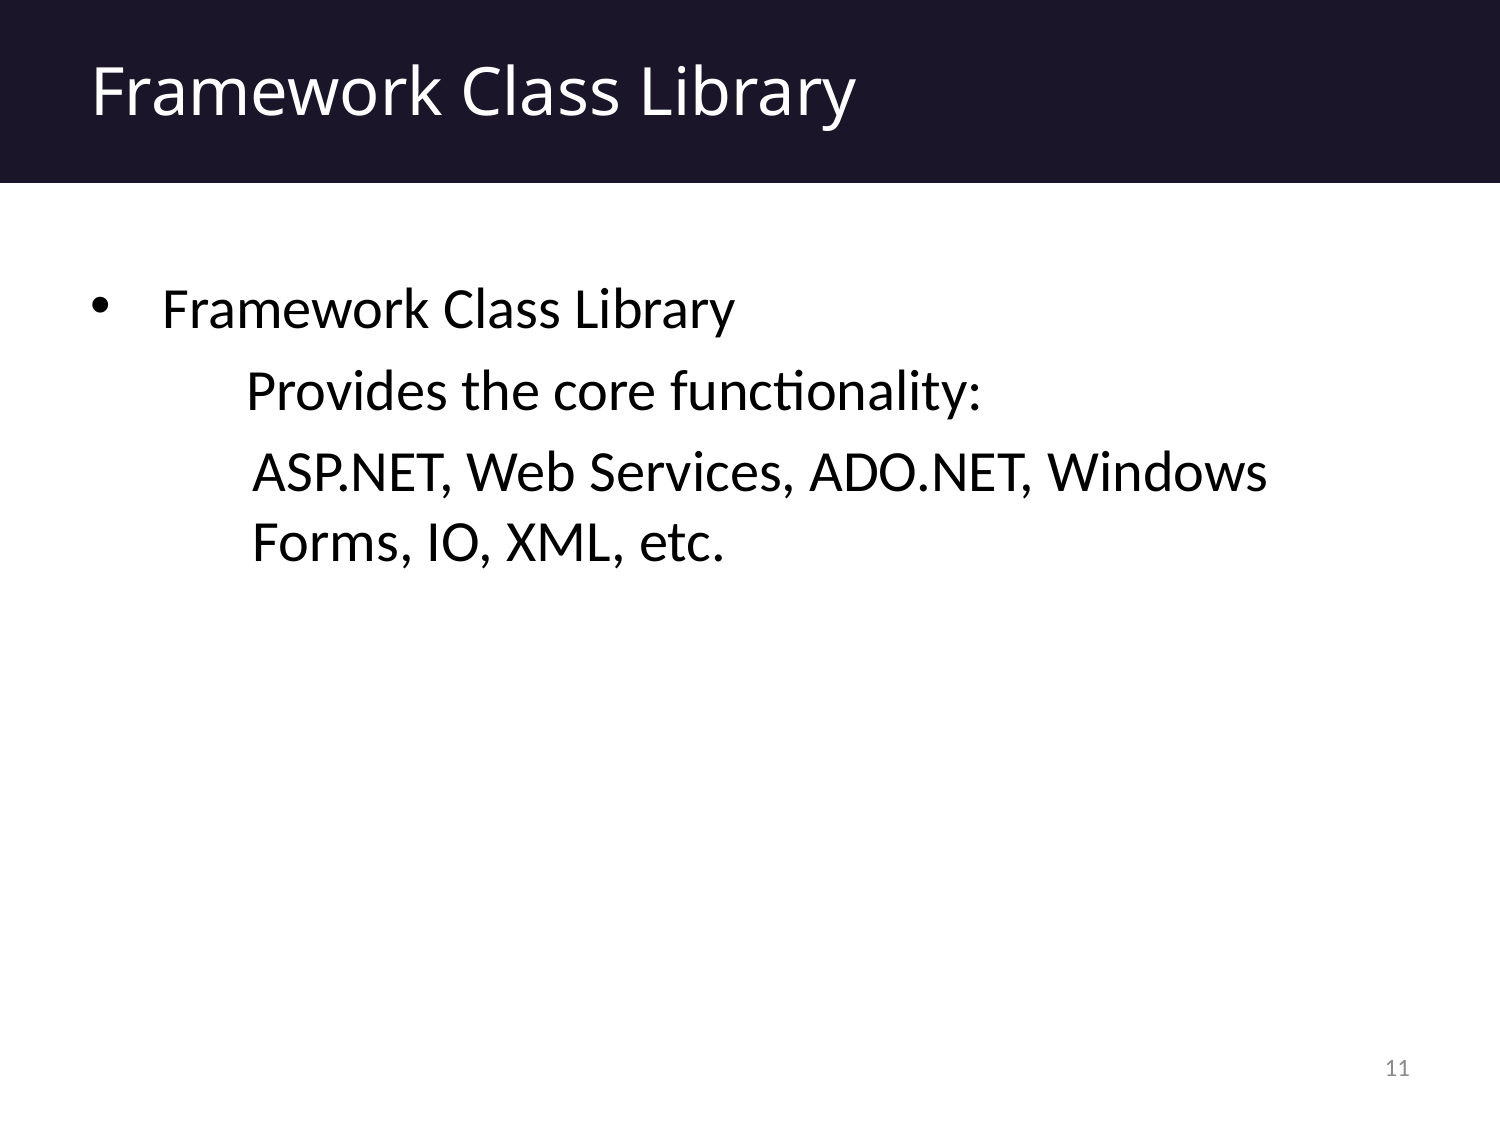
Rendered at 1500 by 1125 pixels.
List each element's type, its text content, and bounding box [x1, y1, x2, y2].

slide_number <number> [1074, 1037, 1425, 1097]
title Framework Class Library [75, 0, 1425, 183]
list Framework Class Library Provides the core functionality: ASP.NET, Web Services, ADO.NET, Windows Forms, IO, XML, etc. [75, 262, 1425, 1005]
